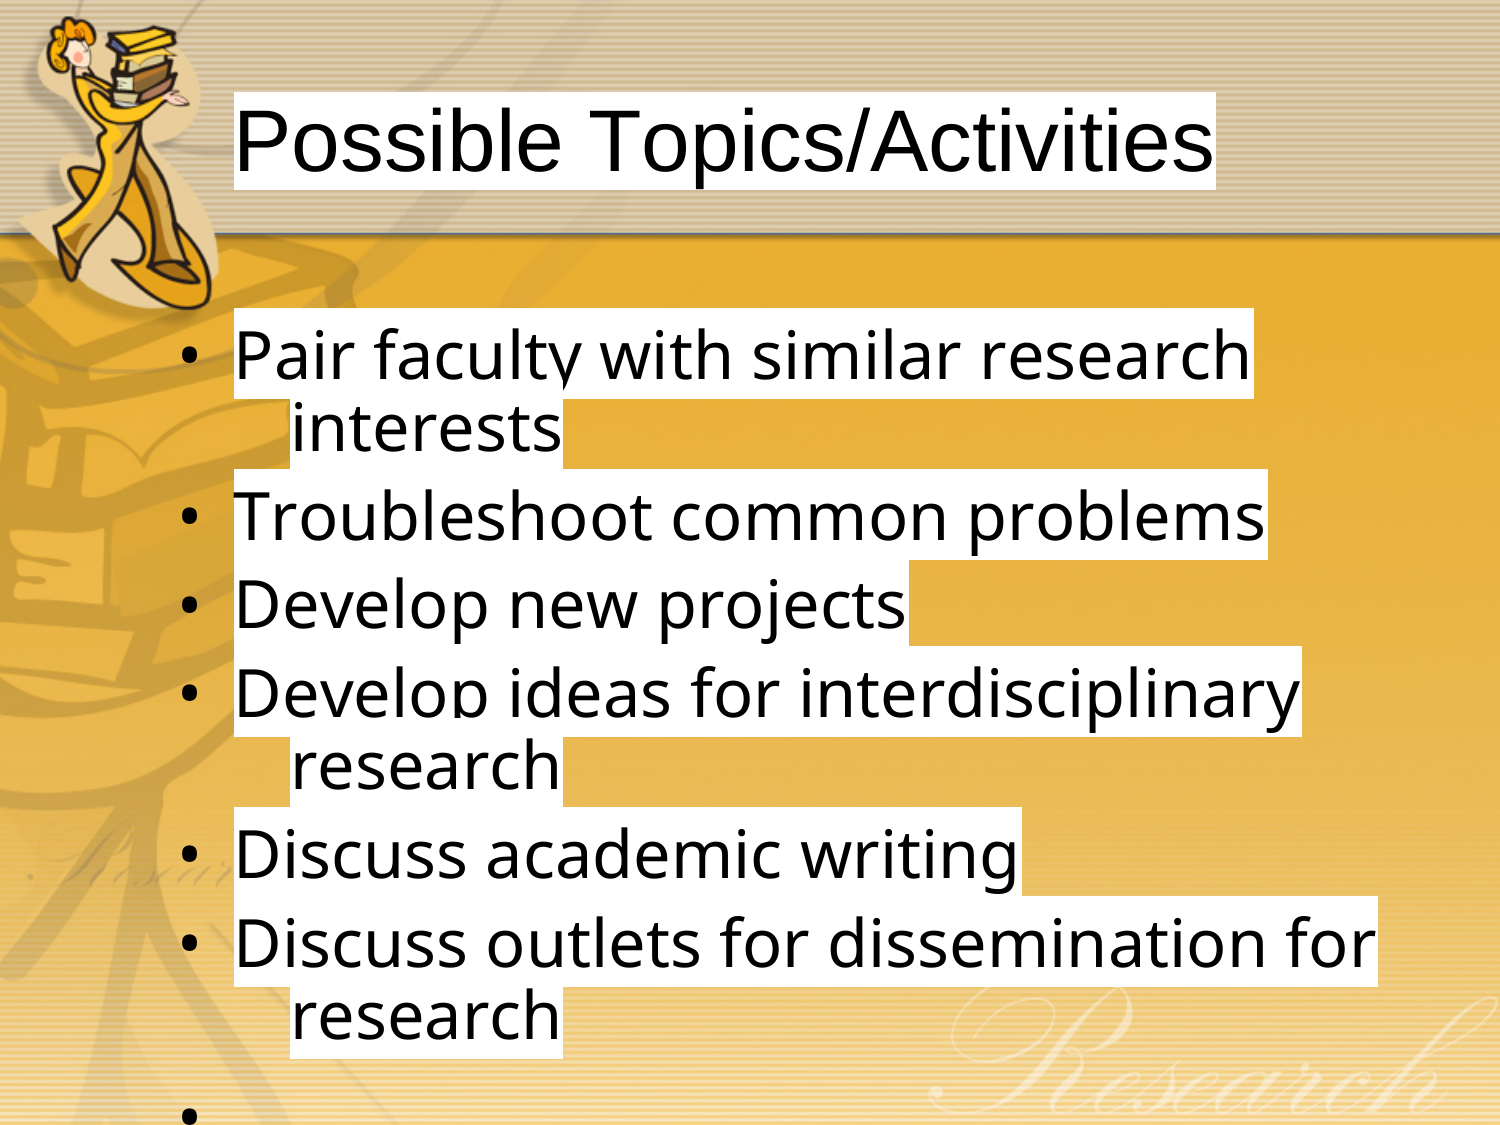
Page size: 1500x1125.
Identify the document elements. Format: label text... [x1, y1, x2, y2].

picture [0, 0, 1500, 1125]
title Possible Topics/Activities [218, 42, 1471, 197]
list Pair faculty with similar research interests Troubleshoot common problems Develop new projects Develop ideas for interdisciplinary research Discuss academic writing Discuss outlets for dissemination for research [162, 314, 1471, 1095]
